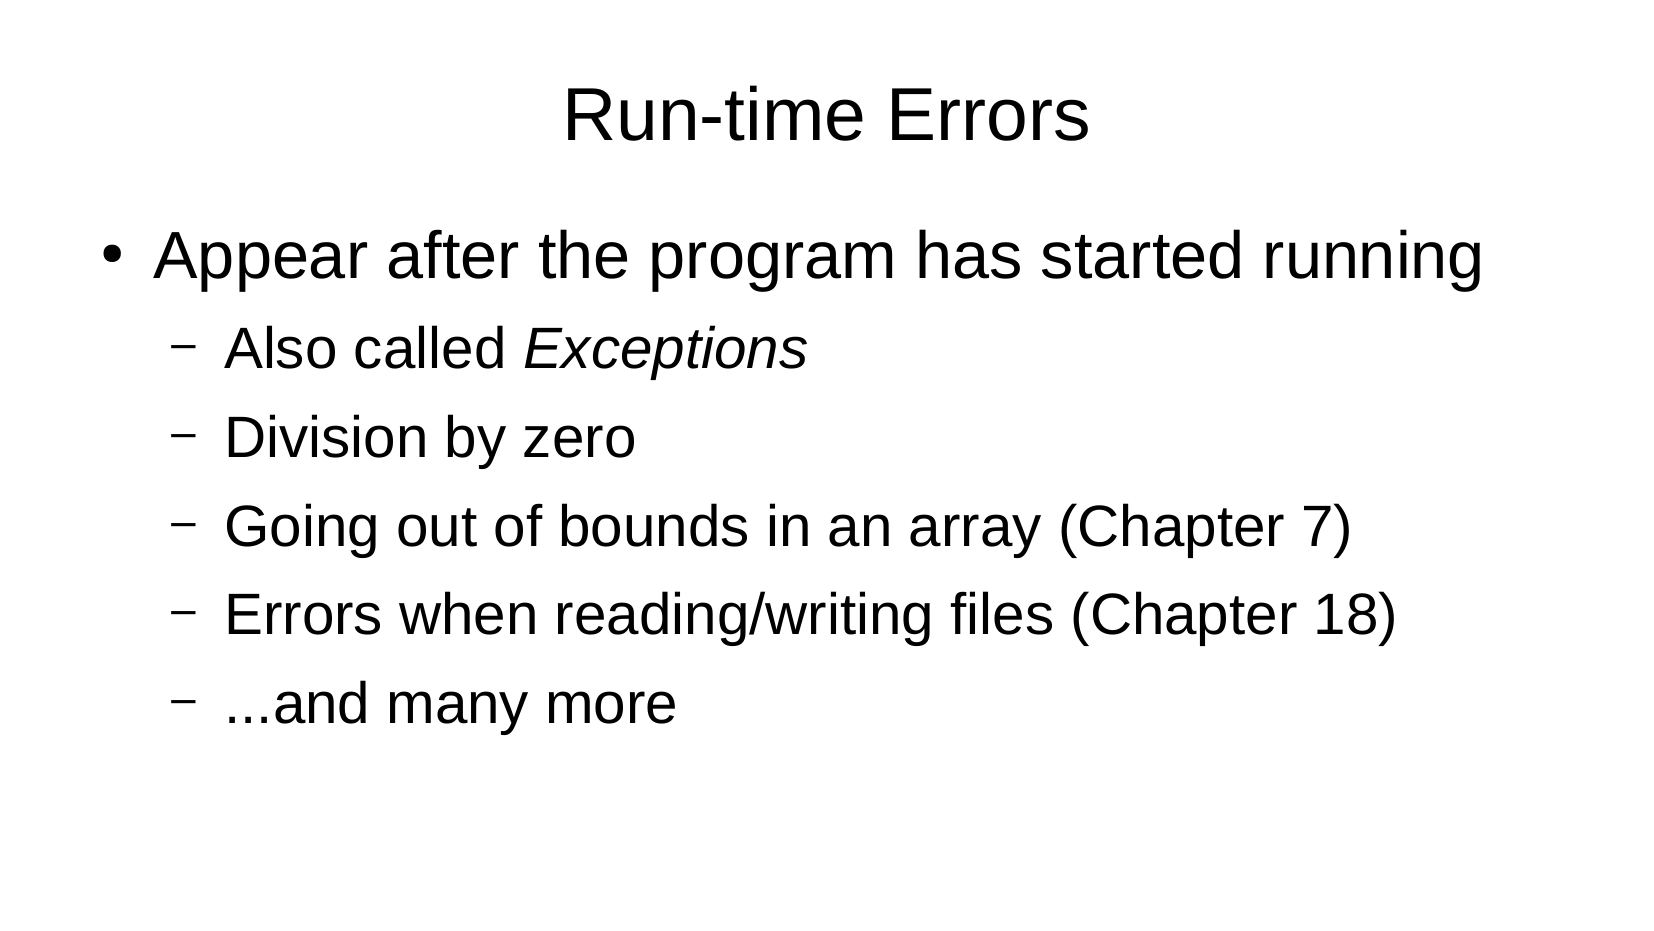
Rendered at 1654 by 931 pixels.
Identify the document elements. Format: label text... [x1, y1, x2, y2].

list Appear after the program has started running Also called Exceptions Division by zero Going out of bounds in an array (Chapter 7) Errors when reading/writing files (Chapter 18) ...and many more [82, 217, 1571, 758]
title Run-time Errors [82, 37, 1571, 193]
